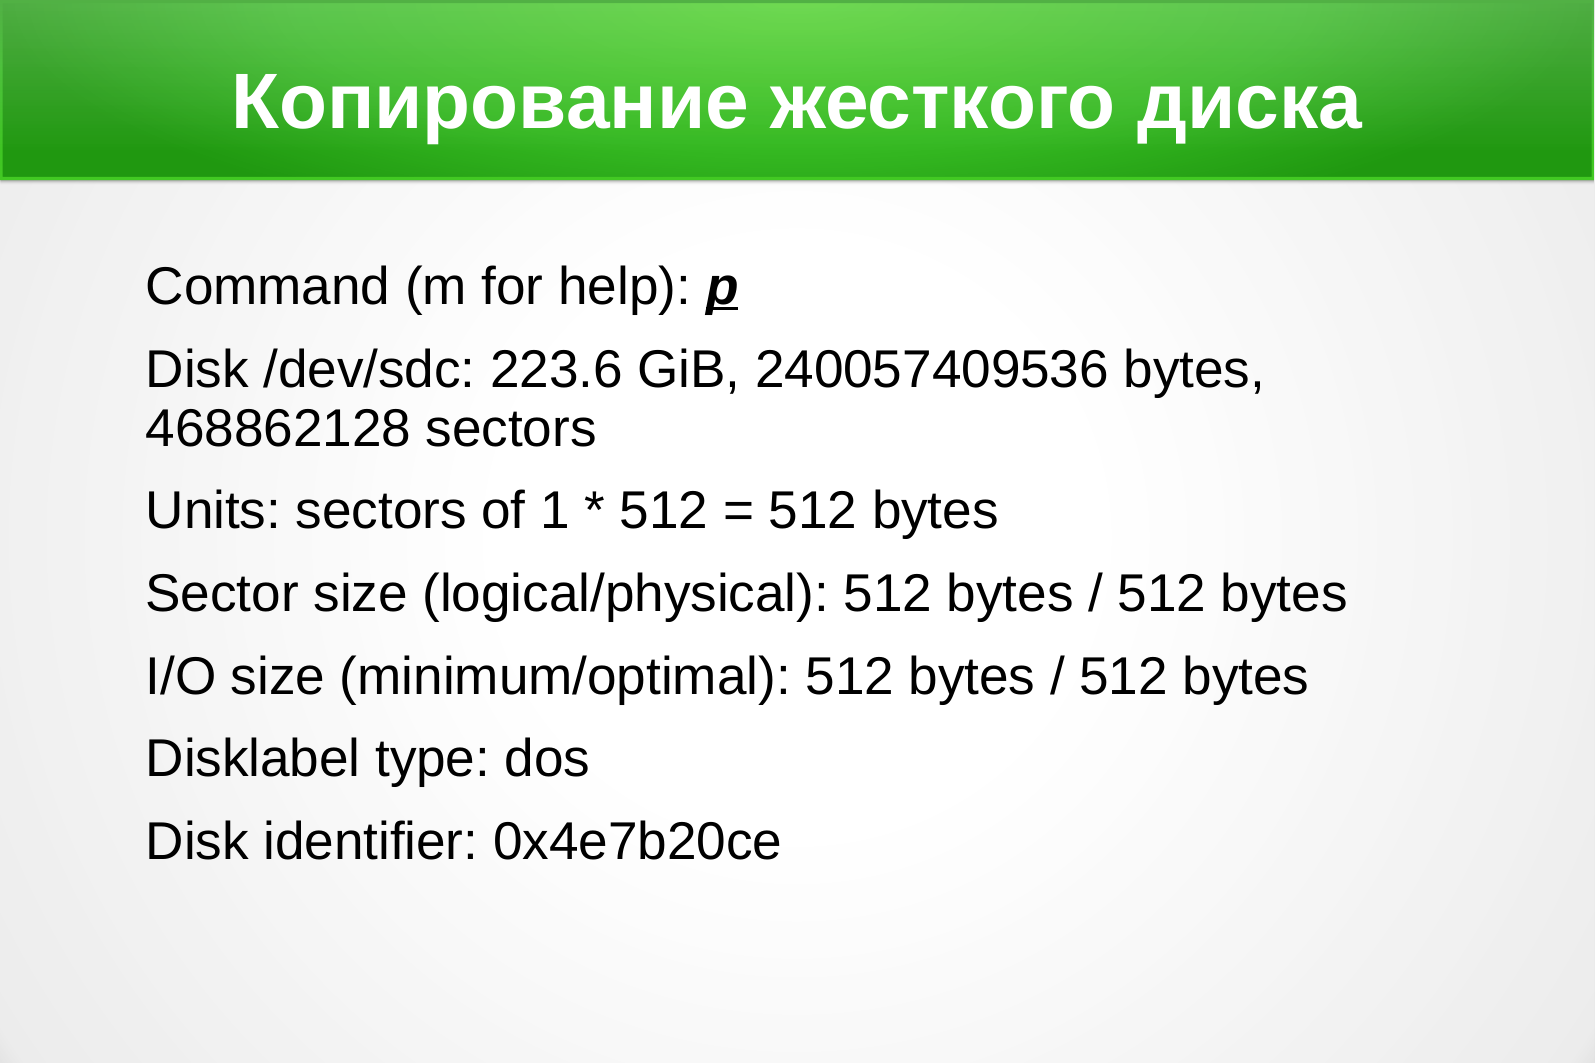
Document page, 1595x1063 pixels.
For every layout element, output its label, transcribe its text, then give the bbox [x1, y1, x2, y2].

title Копирование жесткого диска [79, 40, 1515, 162]
list Command (m for help): p Disk /dev/sdc: 223.6 GiB, 240057409536 bytes, 468862128 sectors Units: sectors of 1 * 512 = 512 bytes Sector size (logical/physical): 512 bytes / 512 bytes I/O size (minimum/optimal): 512 bytes / 512 bytes Disklabel type: dos Disk identifier: 0x4e7b20ce [79, 256, 1515, 873]
